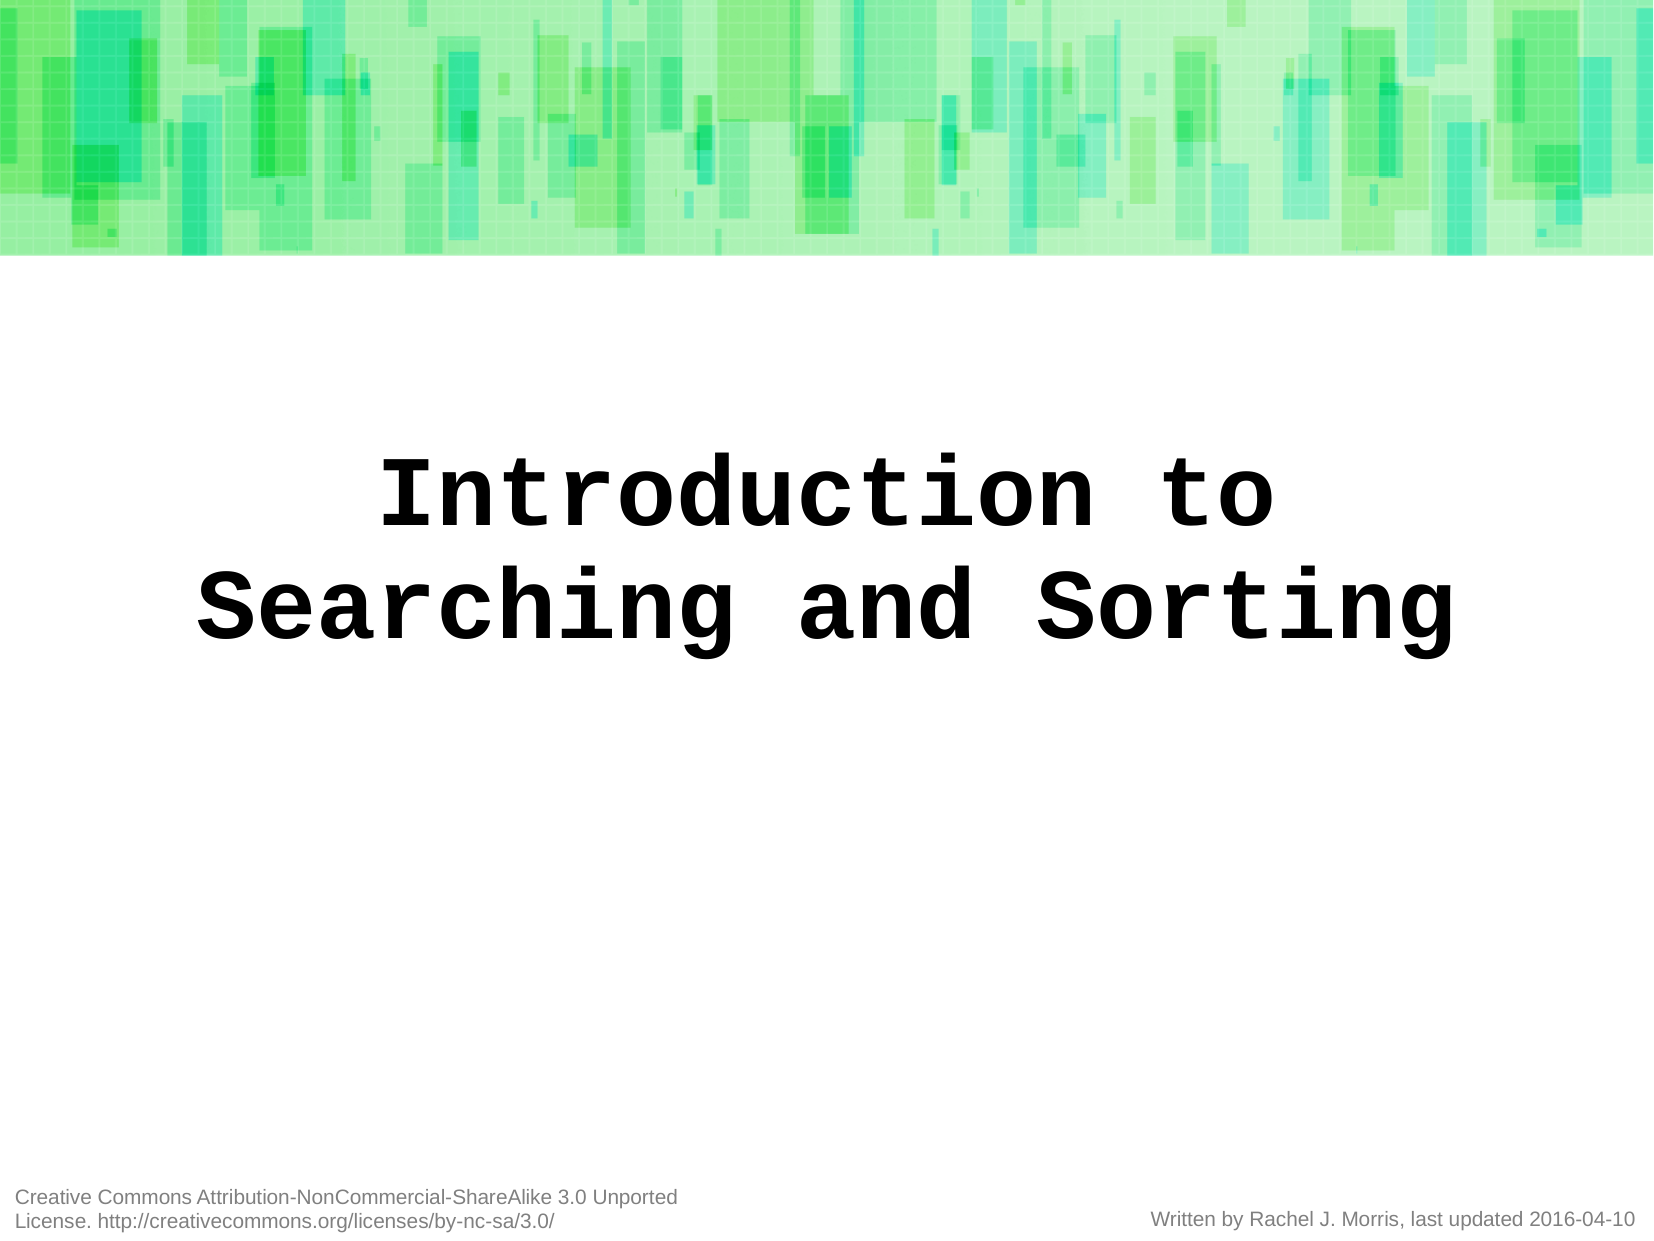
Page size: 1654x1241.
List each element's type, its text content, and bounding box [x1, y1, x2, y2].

text_box Written by Rachel J. Morris, last updated 2016-04-10 [840, 1200, 1651, 1239]
text_box Creative Commons Attribution-NonCommercial-ShareAlike 3.0 Unported License. http://creativecommons.org/licenses/by-nc-sa/3.0/ [0, 1178, 751, 1241]
subtitle Introduction to Searching and Sorting [82, 285, 1571, 826]
picture [0, 0, 1654, 1241]
